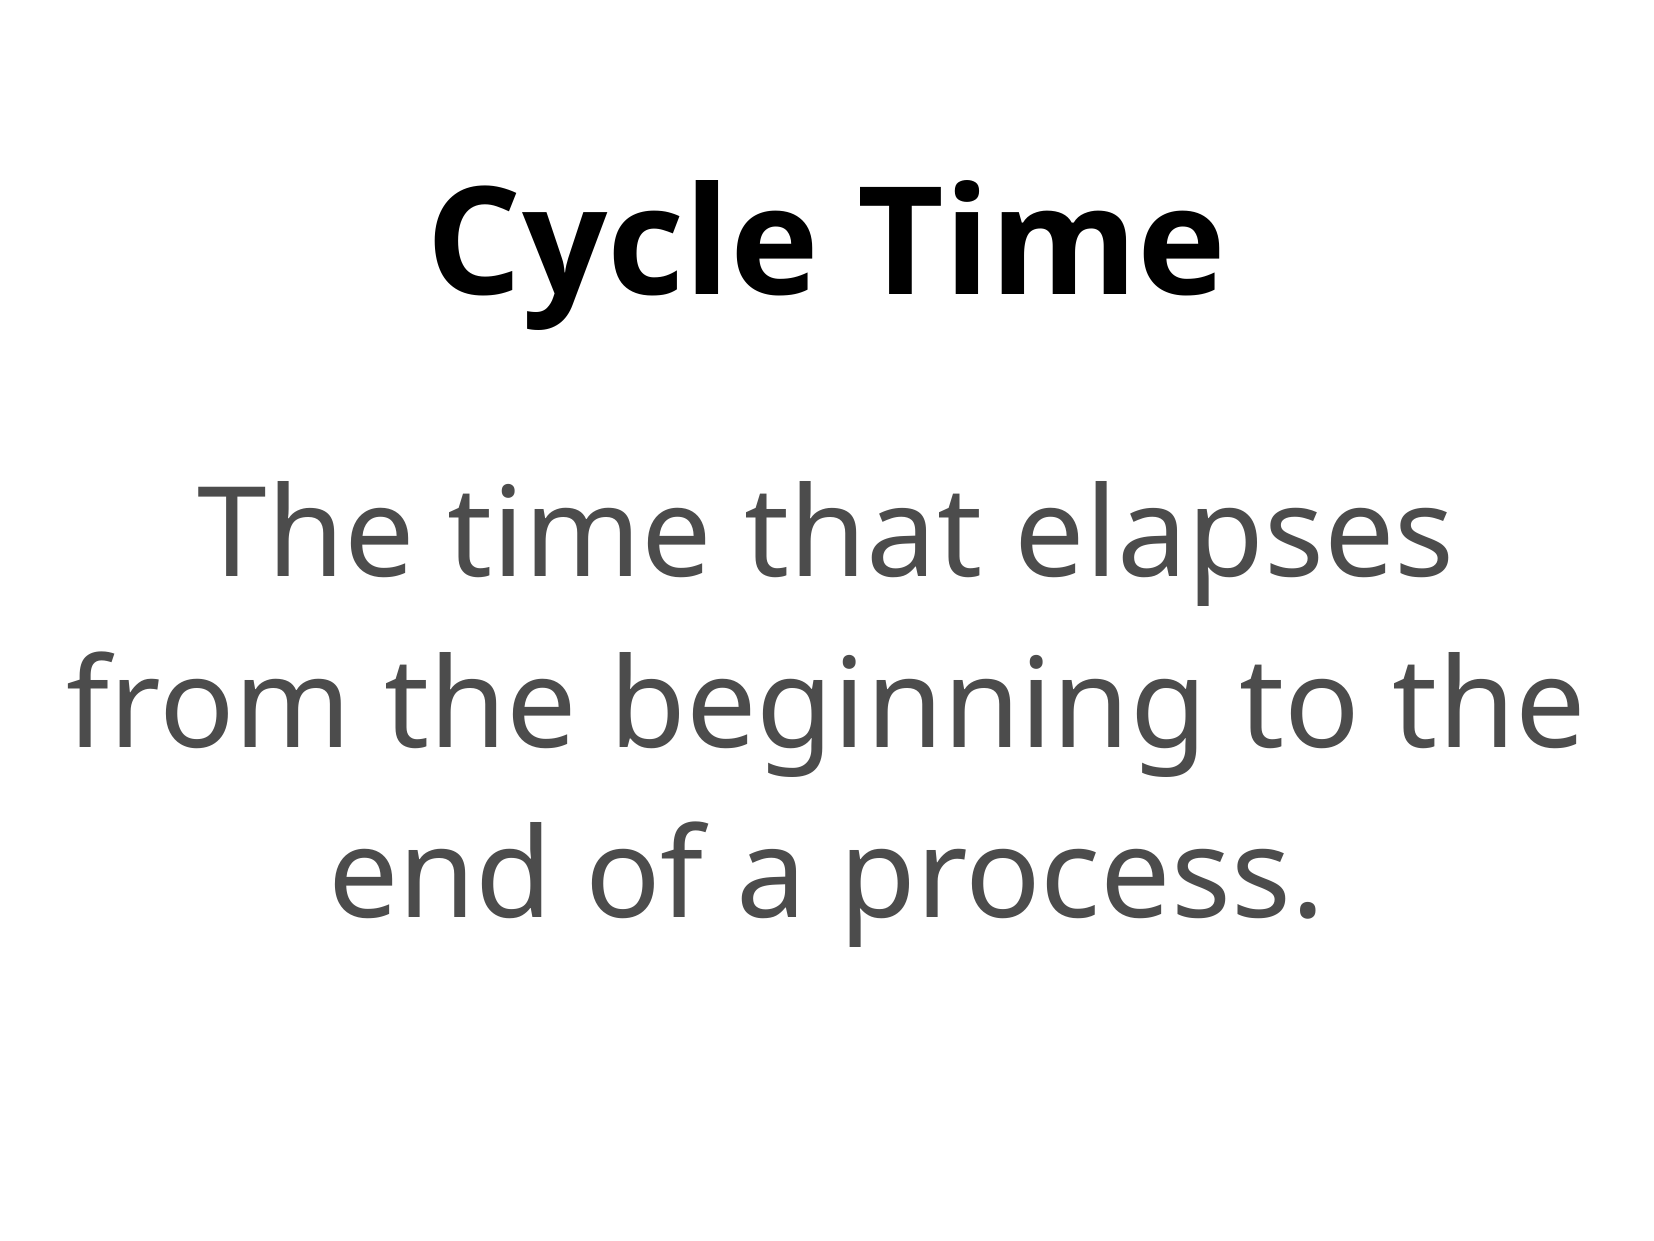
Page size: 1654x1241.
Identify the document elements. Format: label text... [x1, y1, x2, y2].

list The time that elapses from the beginning to the end of a process. [59, 442, 1595, 1196]
title Cycle Time [59, 59, 1595, 414]
